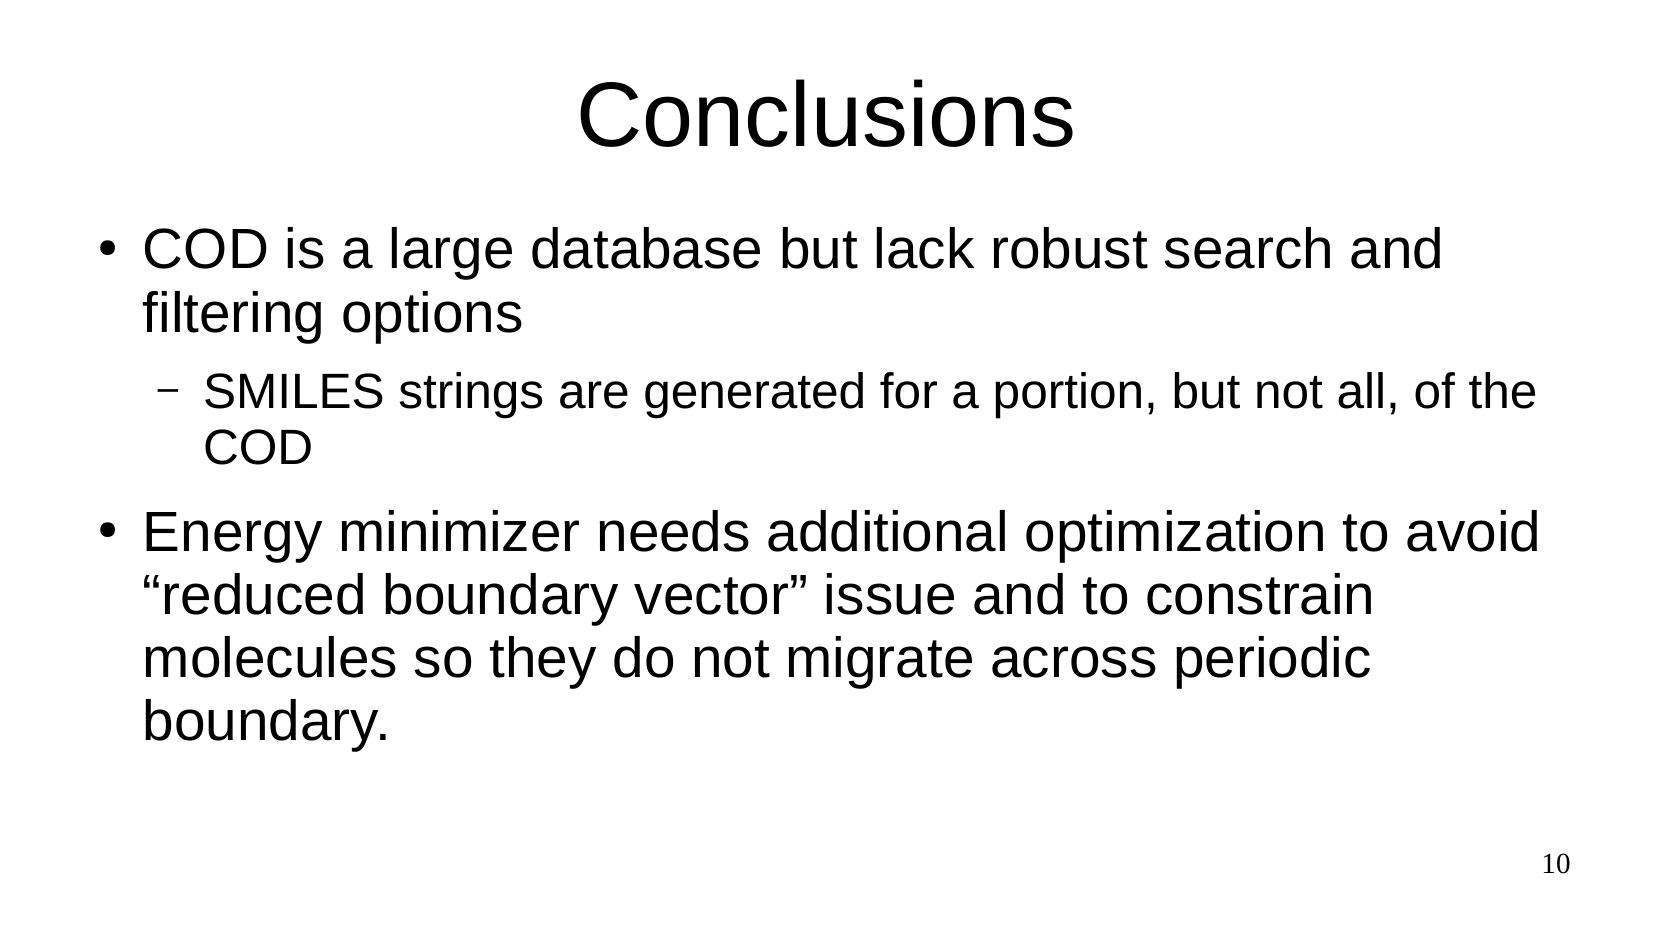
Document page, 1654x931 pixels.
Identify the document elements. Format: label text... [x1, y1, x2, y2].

list COD is a large database but lack robust search and filtering options SMILES strings are generated for a portion, but not all, of the COD Energy minimizer needs additional optimization to avoid “reduced boundary vector” issue and to constrain molecules so they do not migrate across periodic boundary. [82, 217, 1571, 758]
title Conclusions [82, 37, 1571, 193]
